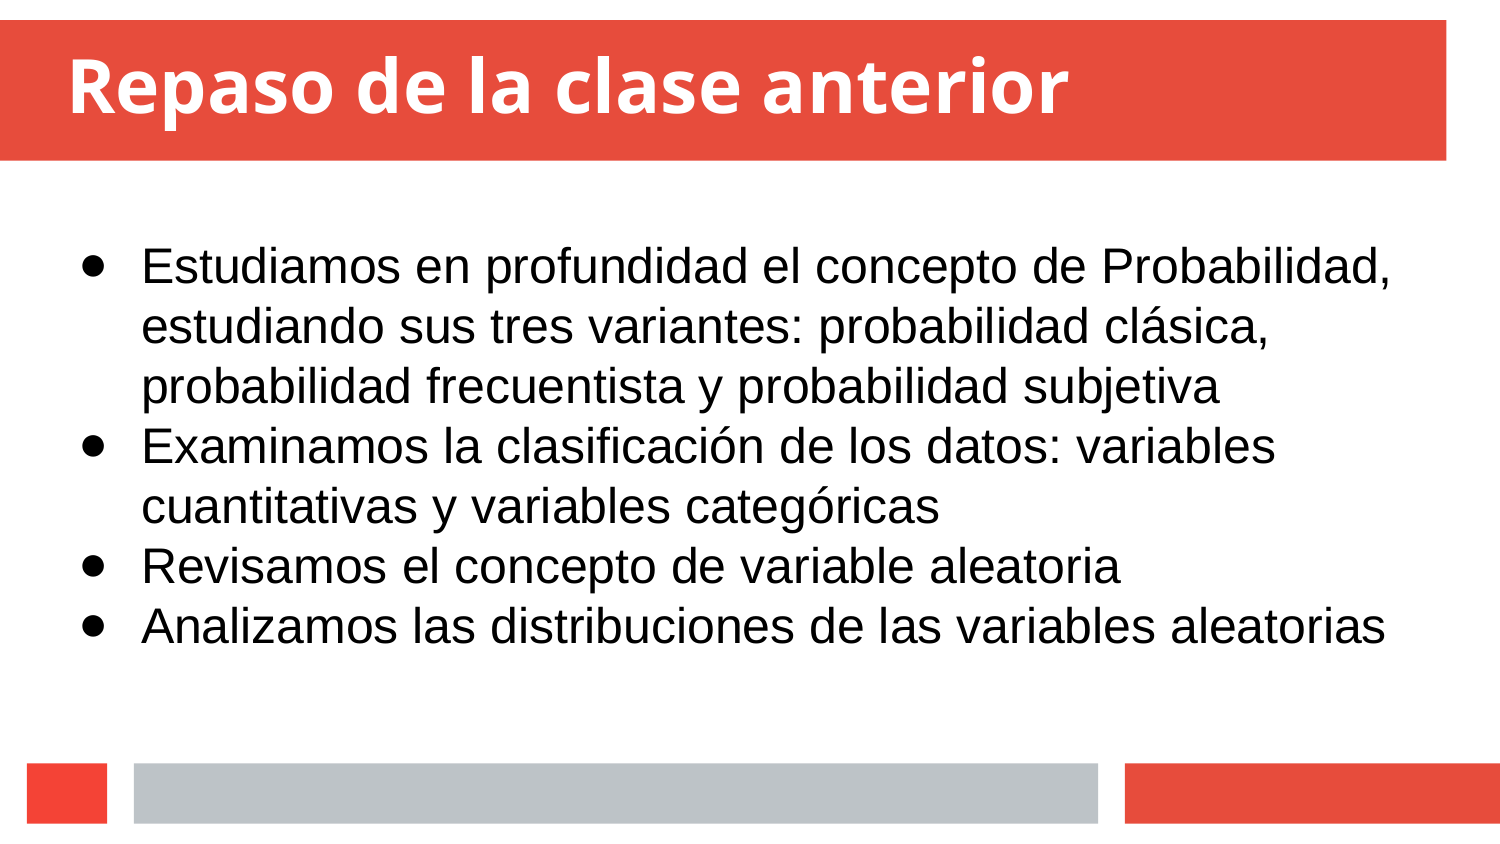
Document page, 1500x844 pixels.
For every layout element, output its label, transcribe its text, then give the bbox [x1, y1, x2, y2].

title Repaso de la clase anterior [53, 40, 1447, 141]
subtitle Estudiamos en profundidad el concepto de Probabilidad, estudiando sus tres variantes: probabilidad clásica, probabilidad frecuentista y probabilidad subjetiva Examinamos la clasificación de los datos: variables cuantitativas y variables categóricas Revisamos el concepto de variable aleatoria Analizamos las distribuciones de las variables aleatorias [53, 220, 1420, 744]
